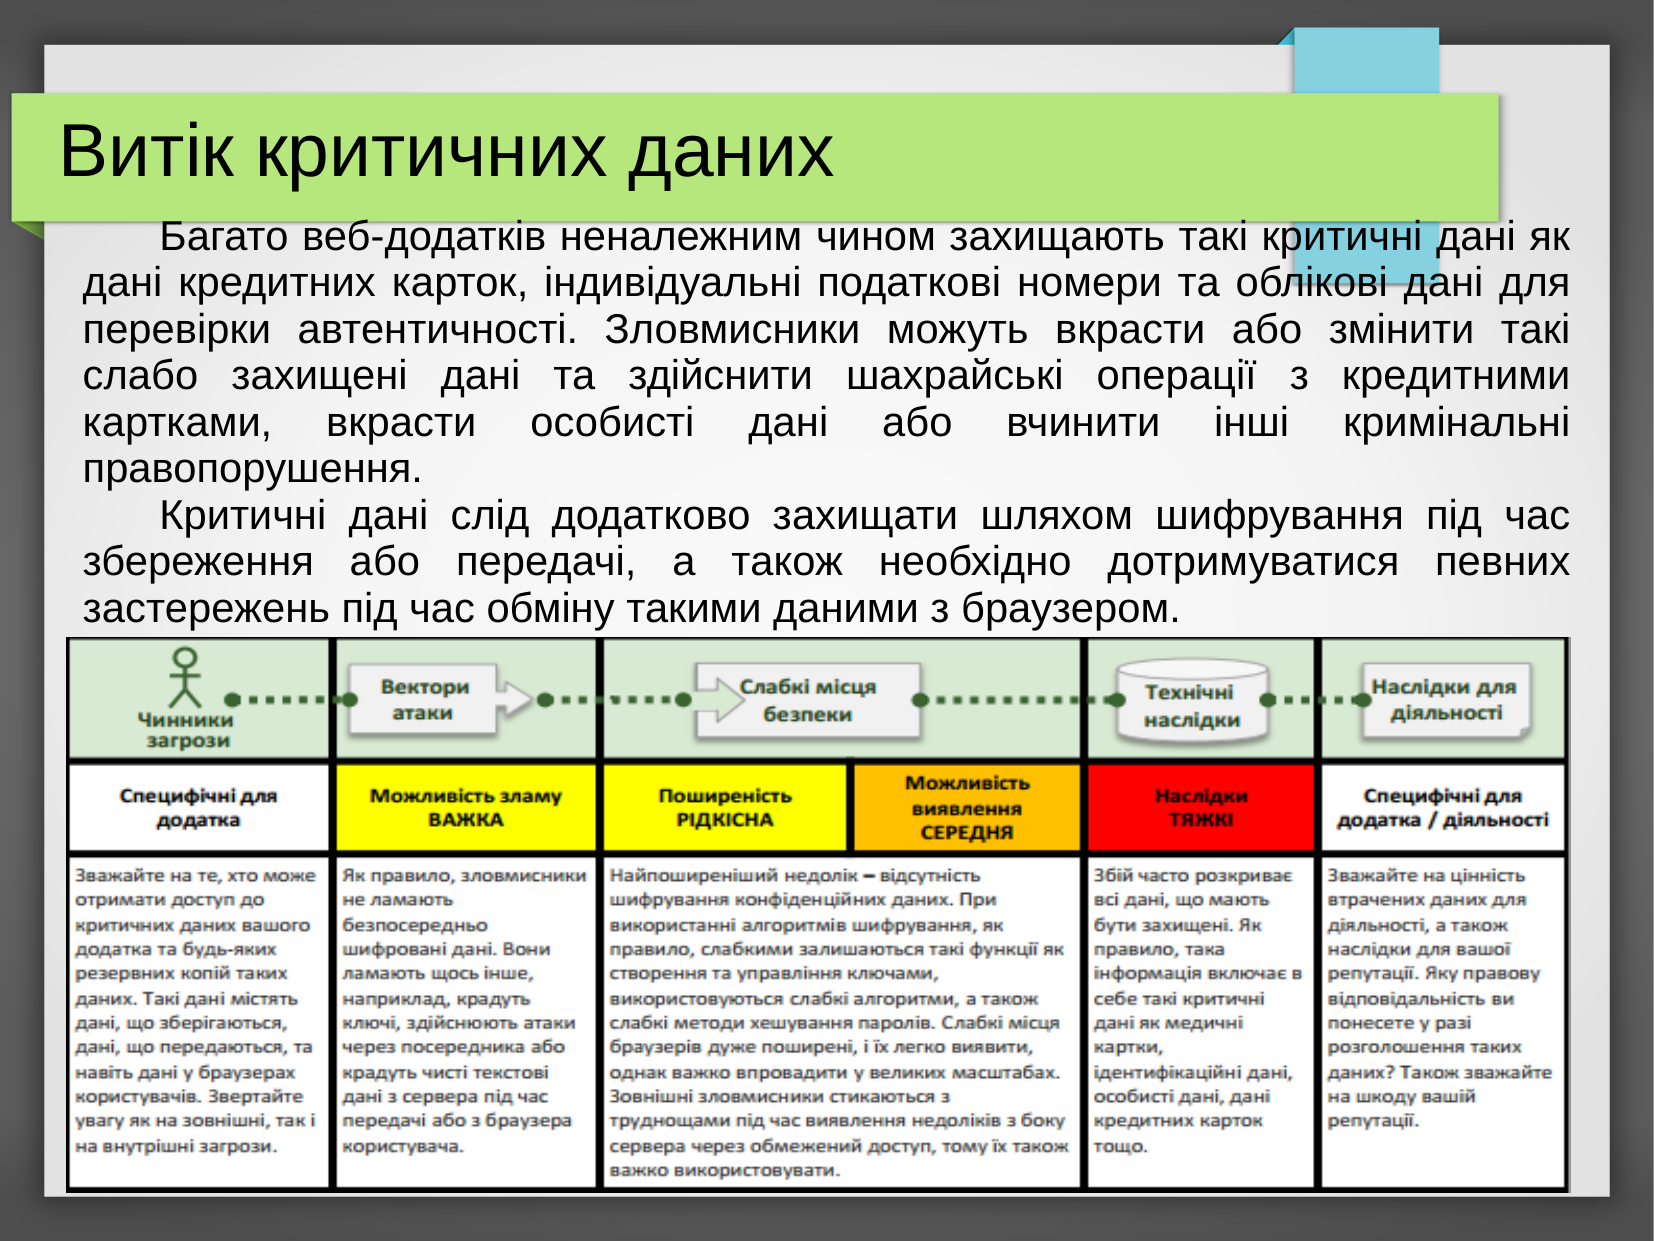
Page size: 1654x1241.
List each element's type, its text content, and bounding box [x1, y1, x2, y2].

list Багато веб-додатків неналежним чином захищають такі критичні дані як дані кредитних карток, індивідуальні податкові номери та облікові дані для перевірки автентичності. Зловмисники можуть вкрасти або змінити такі слабо захищені дані та здійснити шахрайські операції з кредитними картками, вкрасти особисті дані або вчинити інші кримінальні правопорушення. Критичні дані слід додатково захищати шляхом шифрування під час збереження або передачі, а також необхідно дотримуватися певних застережень під час обміну такими даними з браузером. [82, 212, 1571, 637]
title Витік критичних даних [59, 106, 1489, 196]
picture [0, 0, 1654, 1241]
